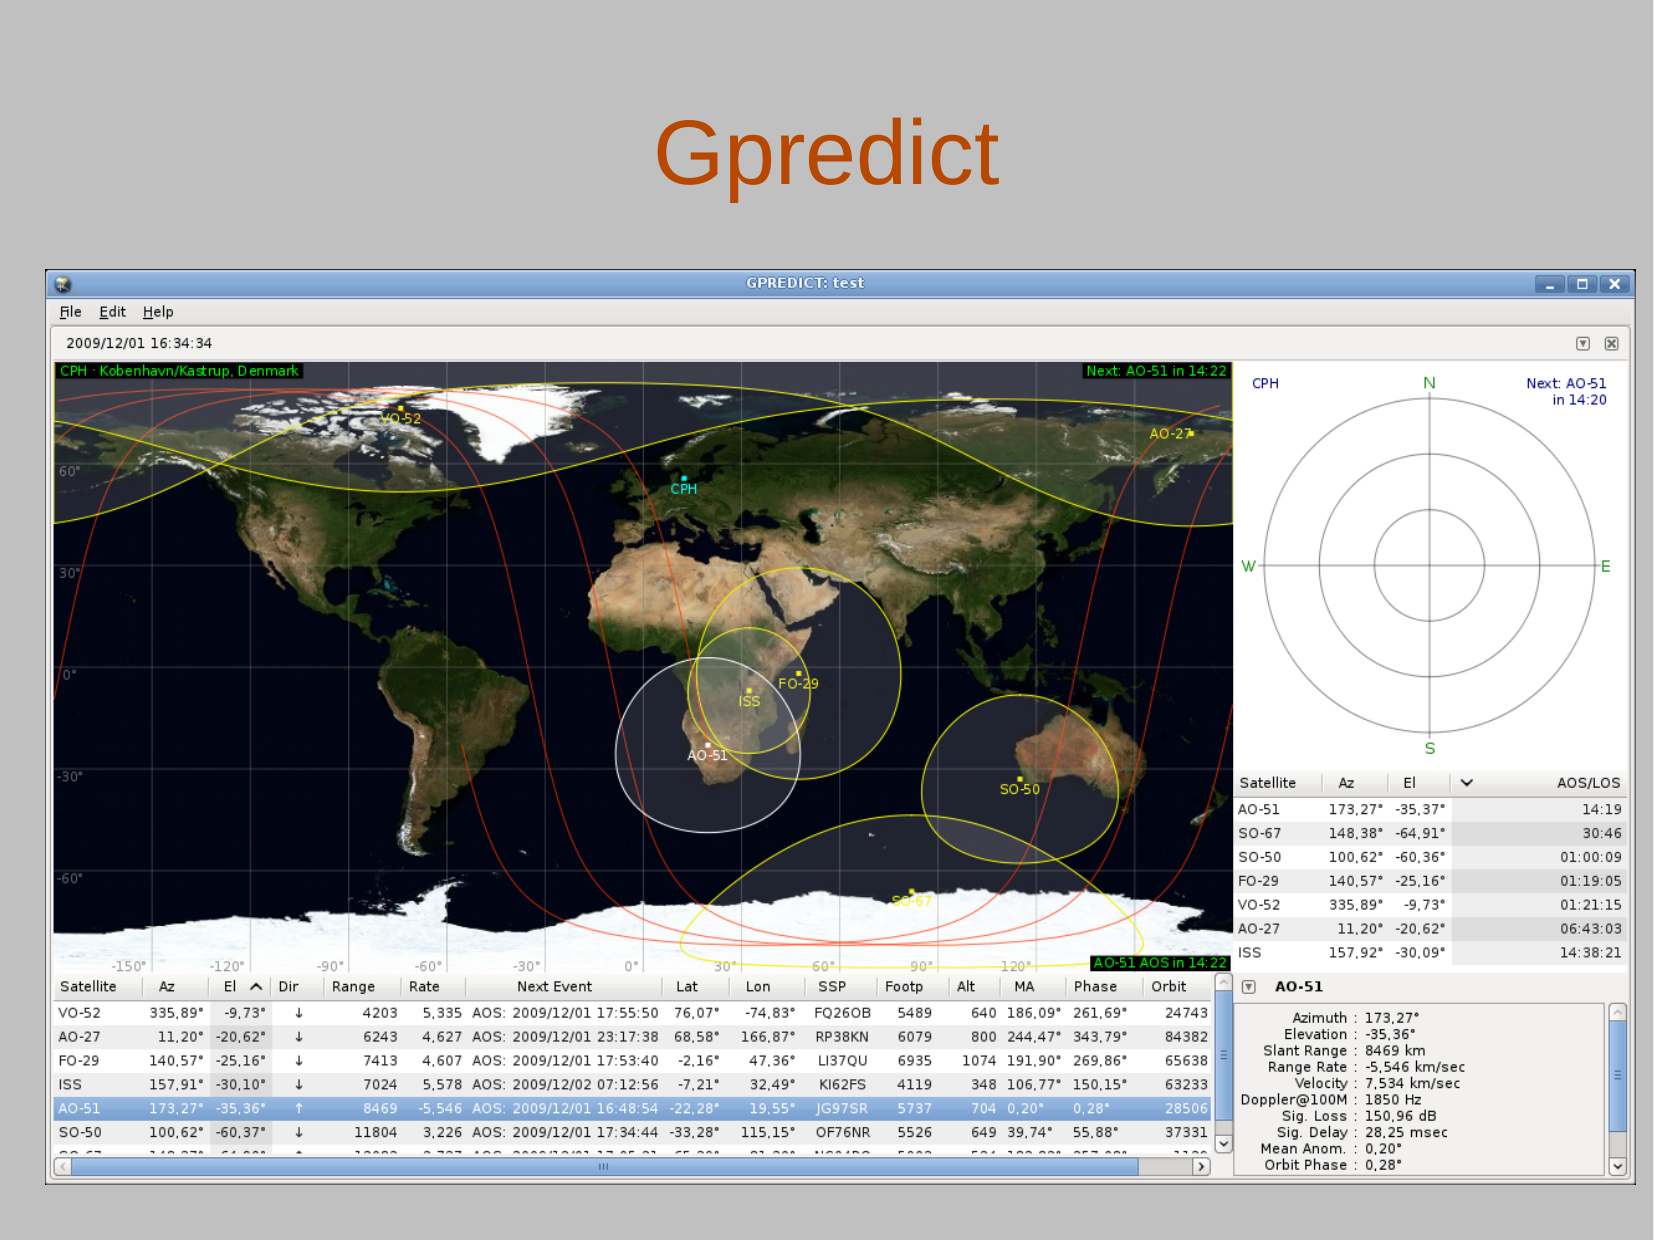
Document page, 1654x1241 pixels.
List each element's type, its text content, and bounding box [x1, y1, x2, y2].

picture [45, 269, 1636, 1186]
title Gpredict [82, 49, 1571, 257]
